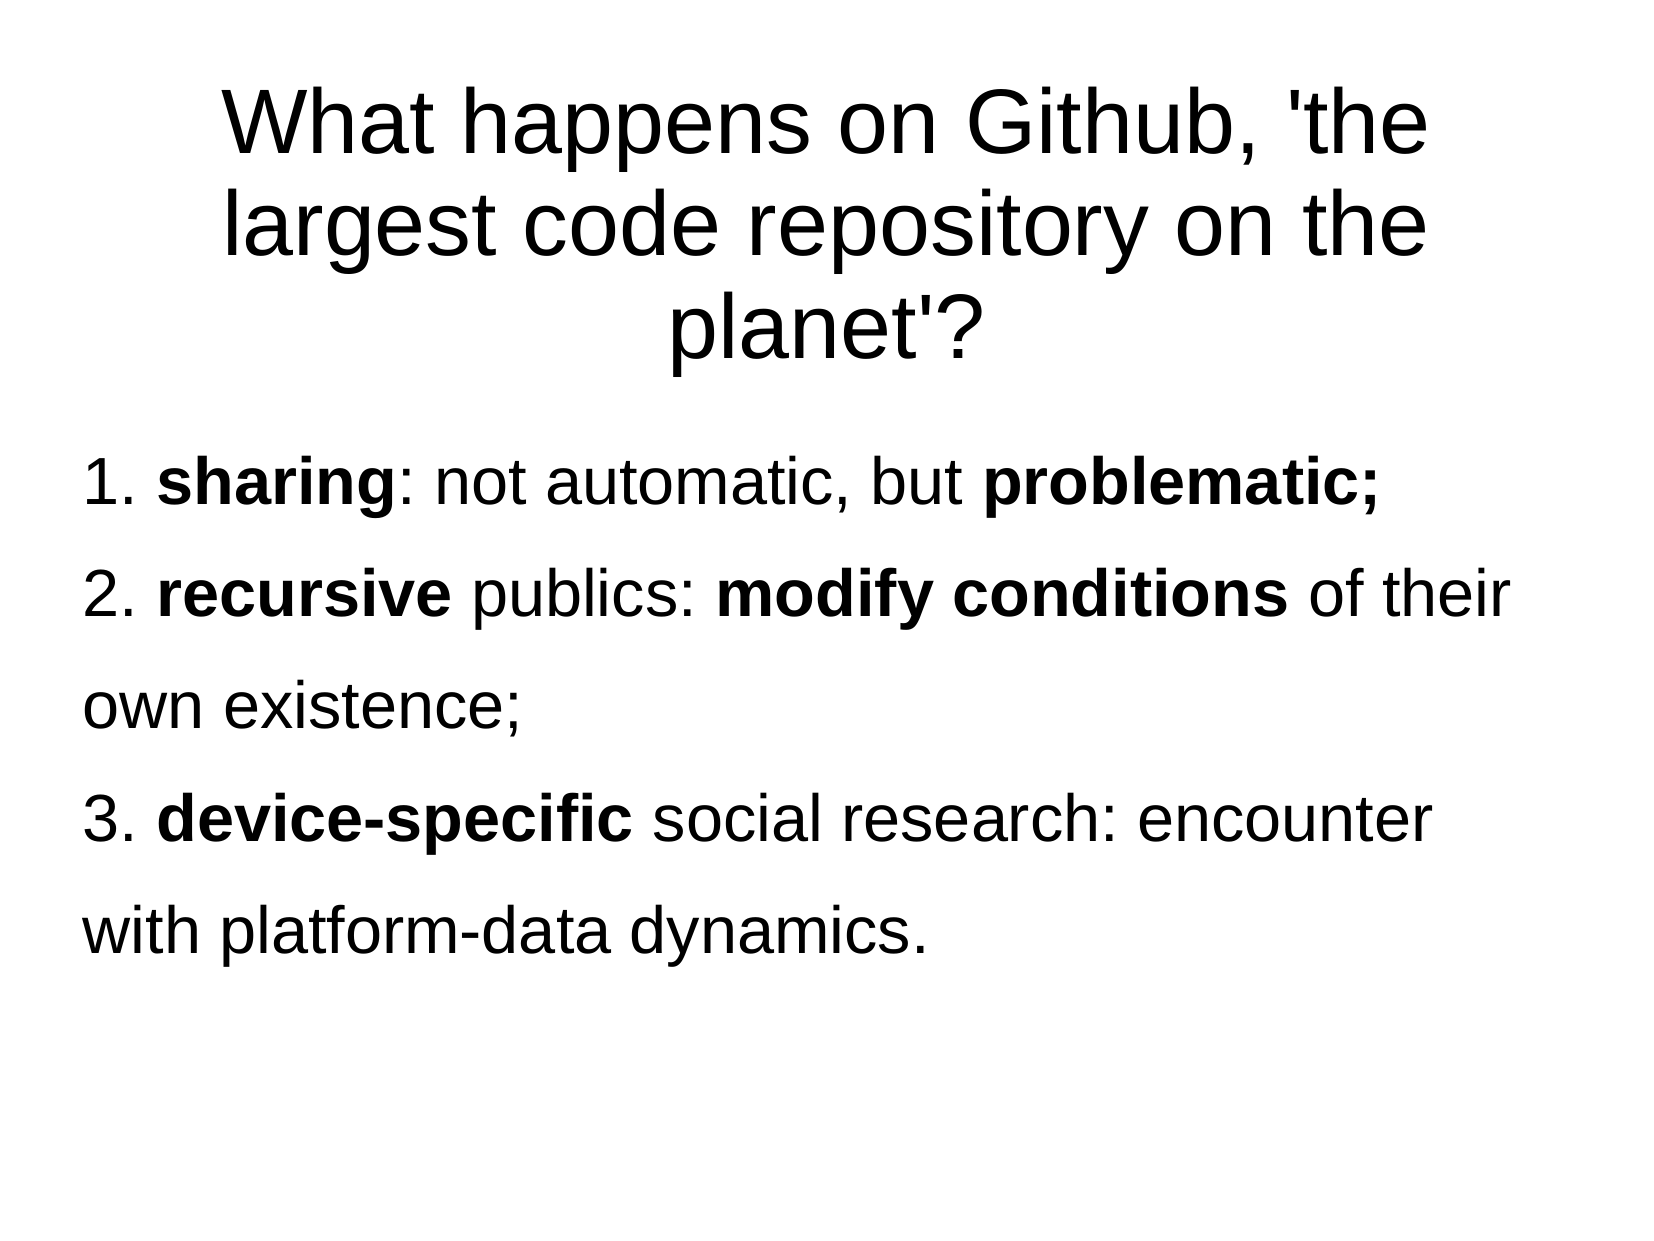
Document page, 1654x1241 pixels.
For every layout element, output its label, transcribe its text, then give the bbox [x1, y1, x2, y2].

title What happens on Github, 'the largest code repository on the planet'? [82, 70, 1571, 290]
subtitle 1. sharing: not automatic, but problematic; 2. recursive publics: modify conditions of their own existence; 3. device-specific social research: encounter with platform-data dynamics. [82, 290, 1571, 1010]
